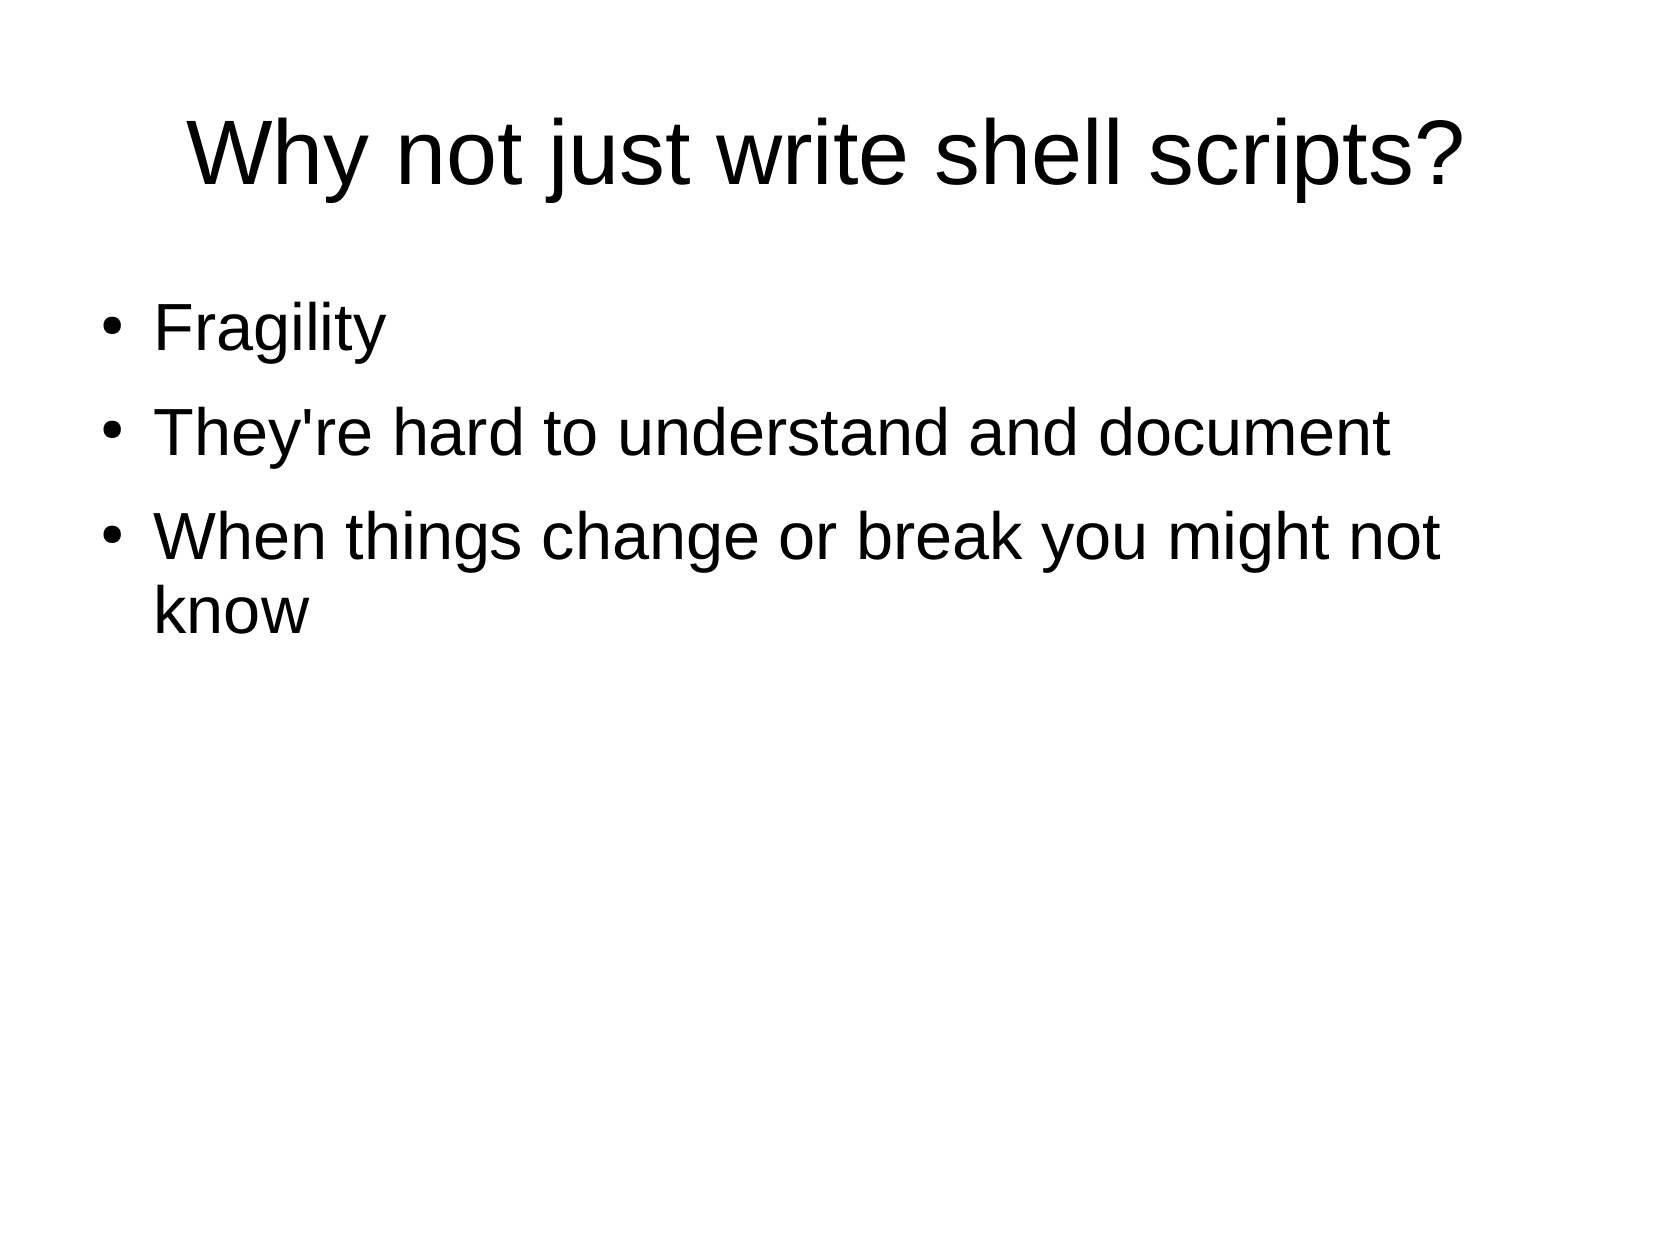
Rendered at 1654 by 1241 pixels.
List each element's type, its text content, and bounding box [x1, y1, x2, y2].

title Why not just write shell scripts? [82, 49, 1571, 257]
list Fragility They're hard to understand and document When things change or break you might not know [82, 290, 1571, 1010]
